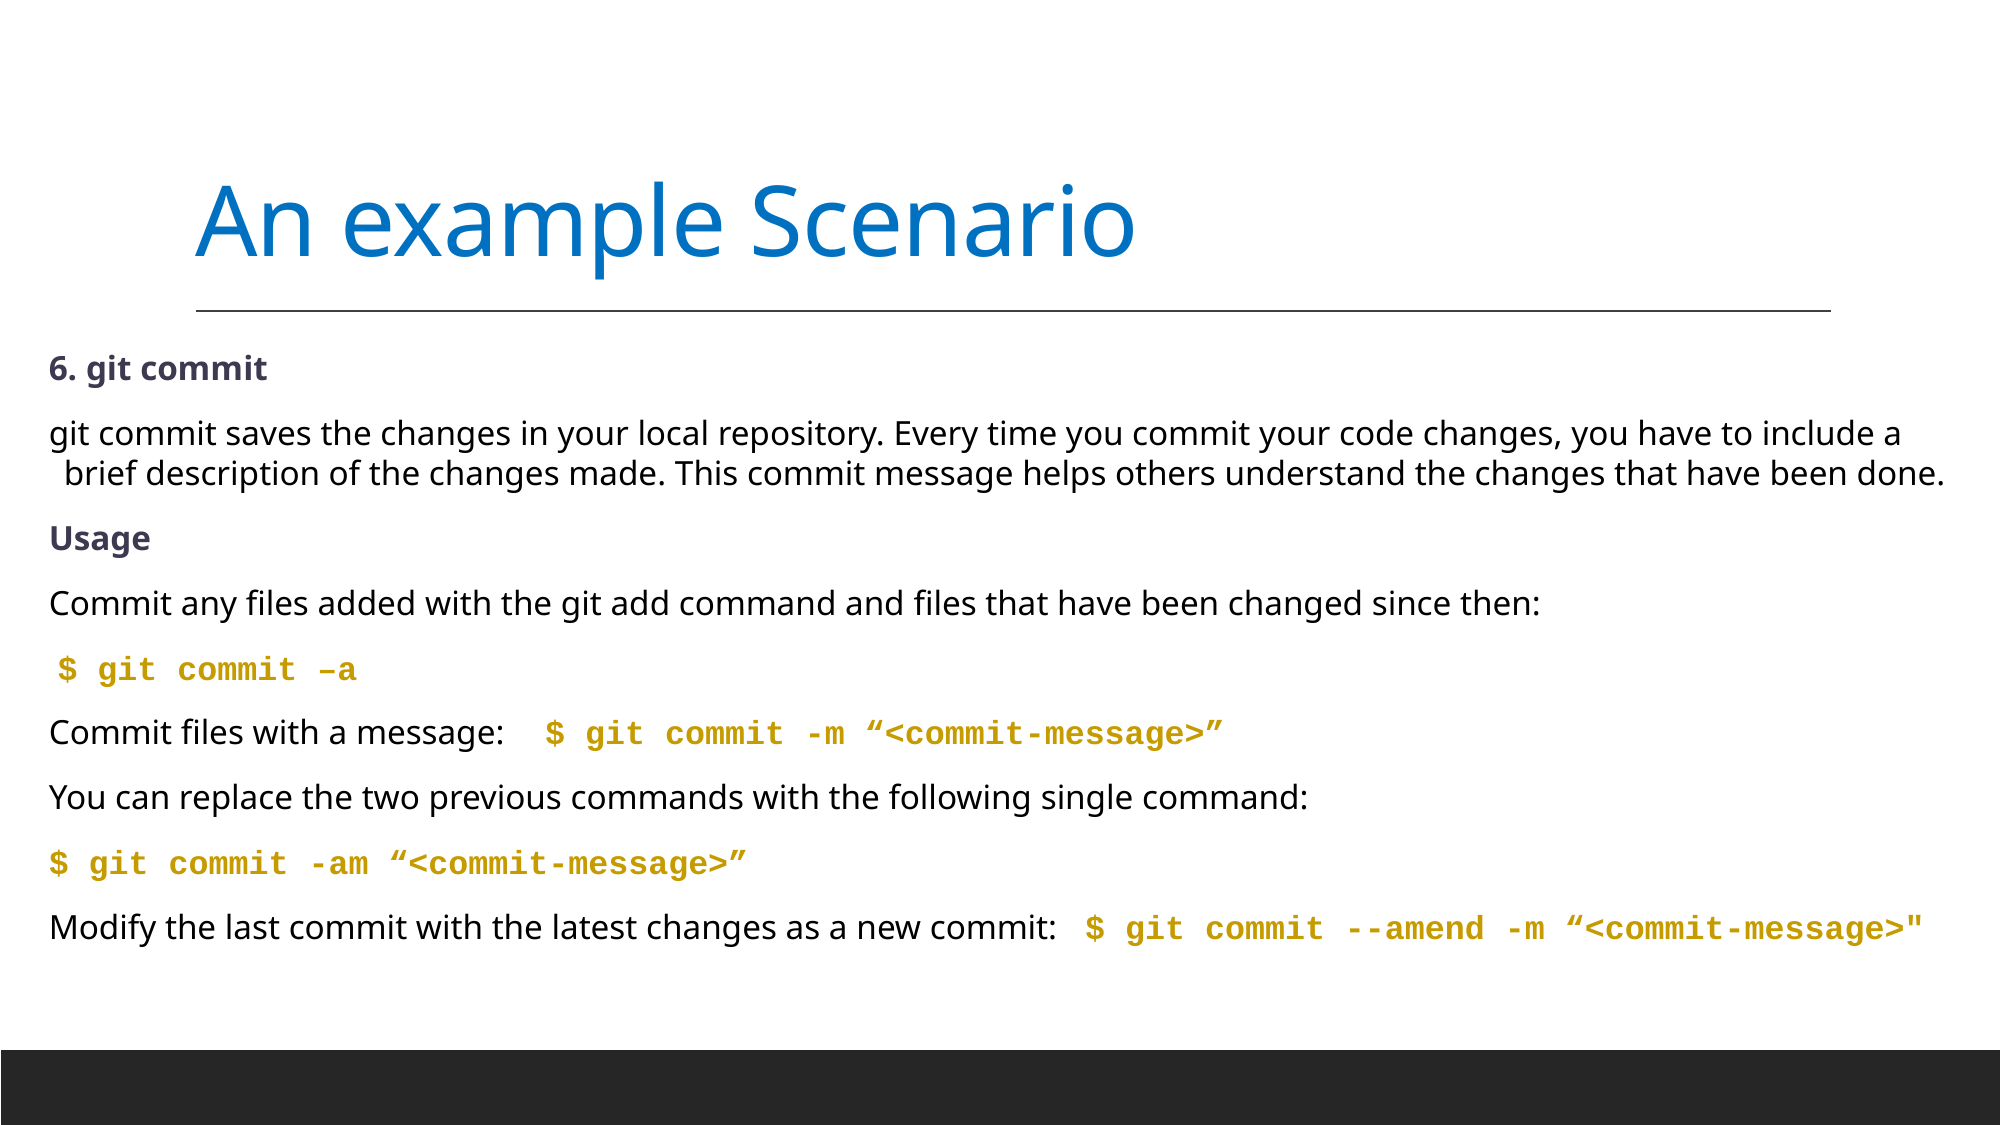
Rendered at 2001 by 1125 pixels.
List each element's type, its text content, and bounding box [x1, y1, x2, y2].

list 6. git commit git commit saves the changes in your local repository. Every time you commit your code changes, you have to include a brief description of the changes made. This commit message helps others understand the changes that have been done. Usage Commit any files added with the git add command and files that have been changed since then: $ git commit –a Commit files with a message: $ git commit -m “<commit-message>” You can replace the two previous commands with the following single command: $ git commit -am “<commit-message>” Modify the last commit with the latest changes as a new commit: $ git commit --amend -m “<commit-message>" [33, 339, 1967, 1030]
title An example Scenario [180, 47, 1831, 286]
